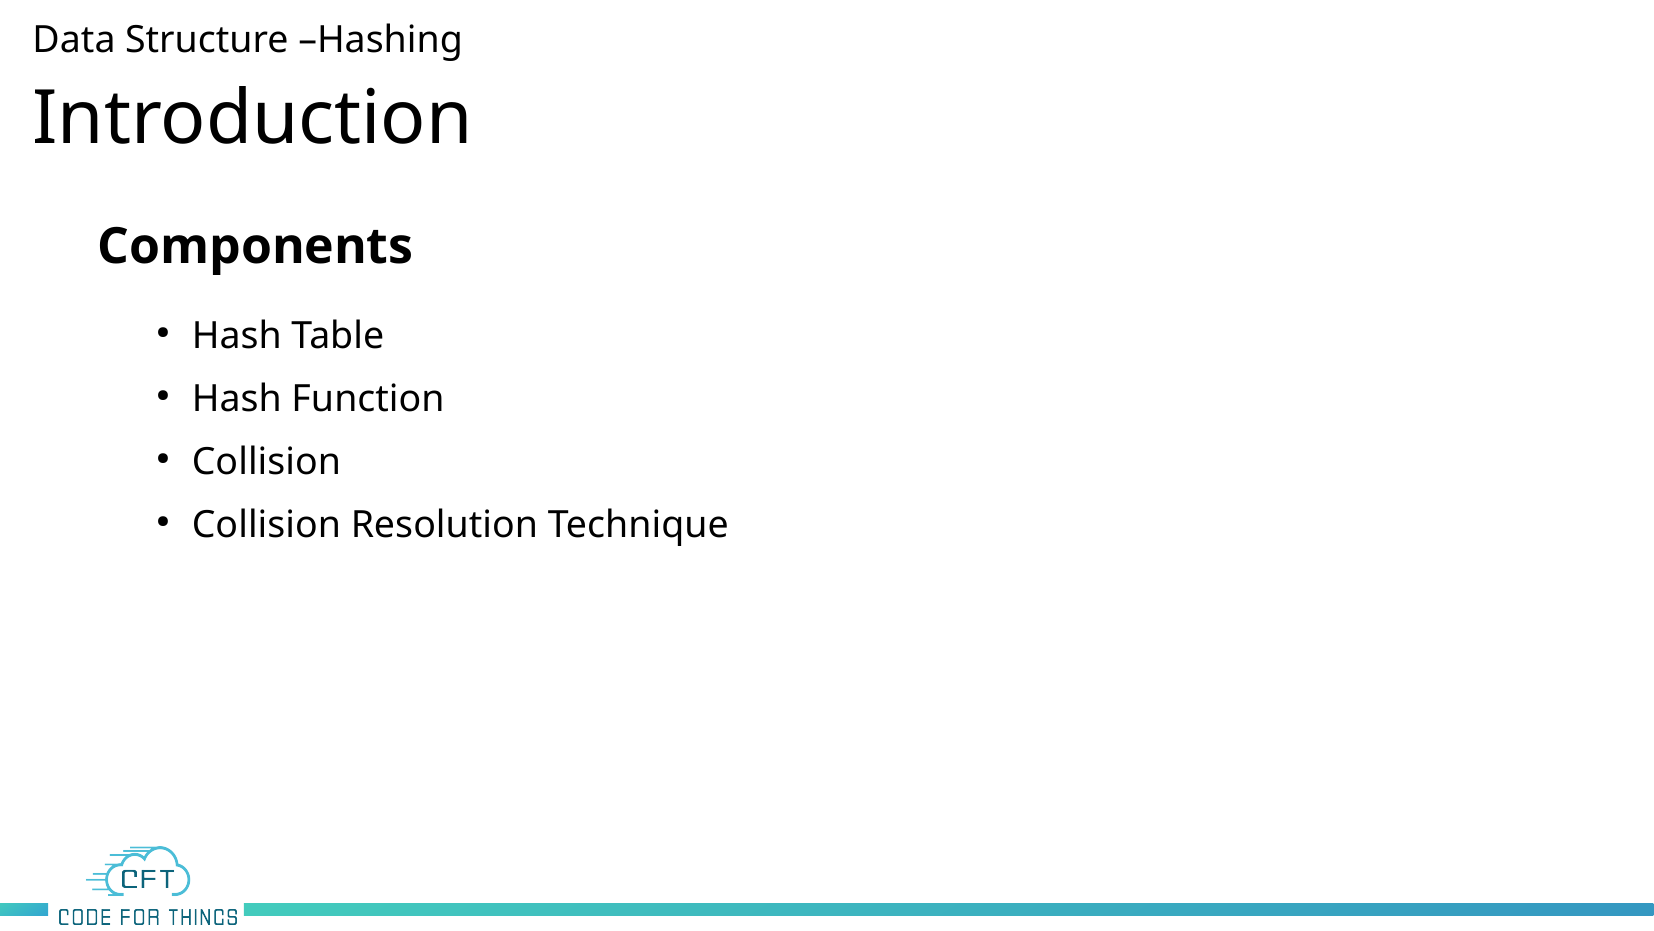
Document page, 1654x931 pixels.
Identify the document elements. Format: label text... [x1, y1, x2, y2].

picture [59, 846, 237, 925]
text_box Hash Table Hash Function Collision Collision Resolution Technique [141, 301, 827, 526]
text_box Components [82, 202, 544, 277]
title Data Structure –Hashing Introduction [32, 12, 1184, 166]
